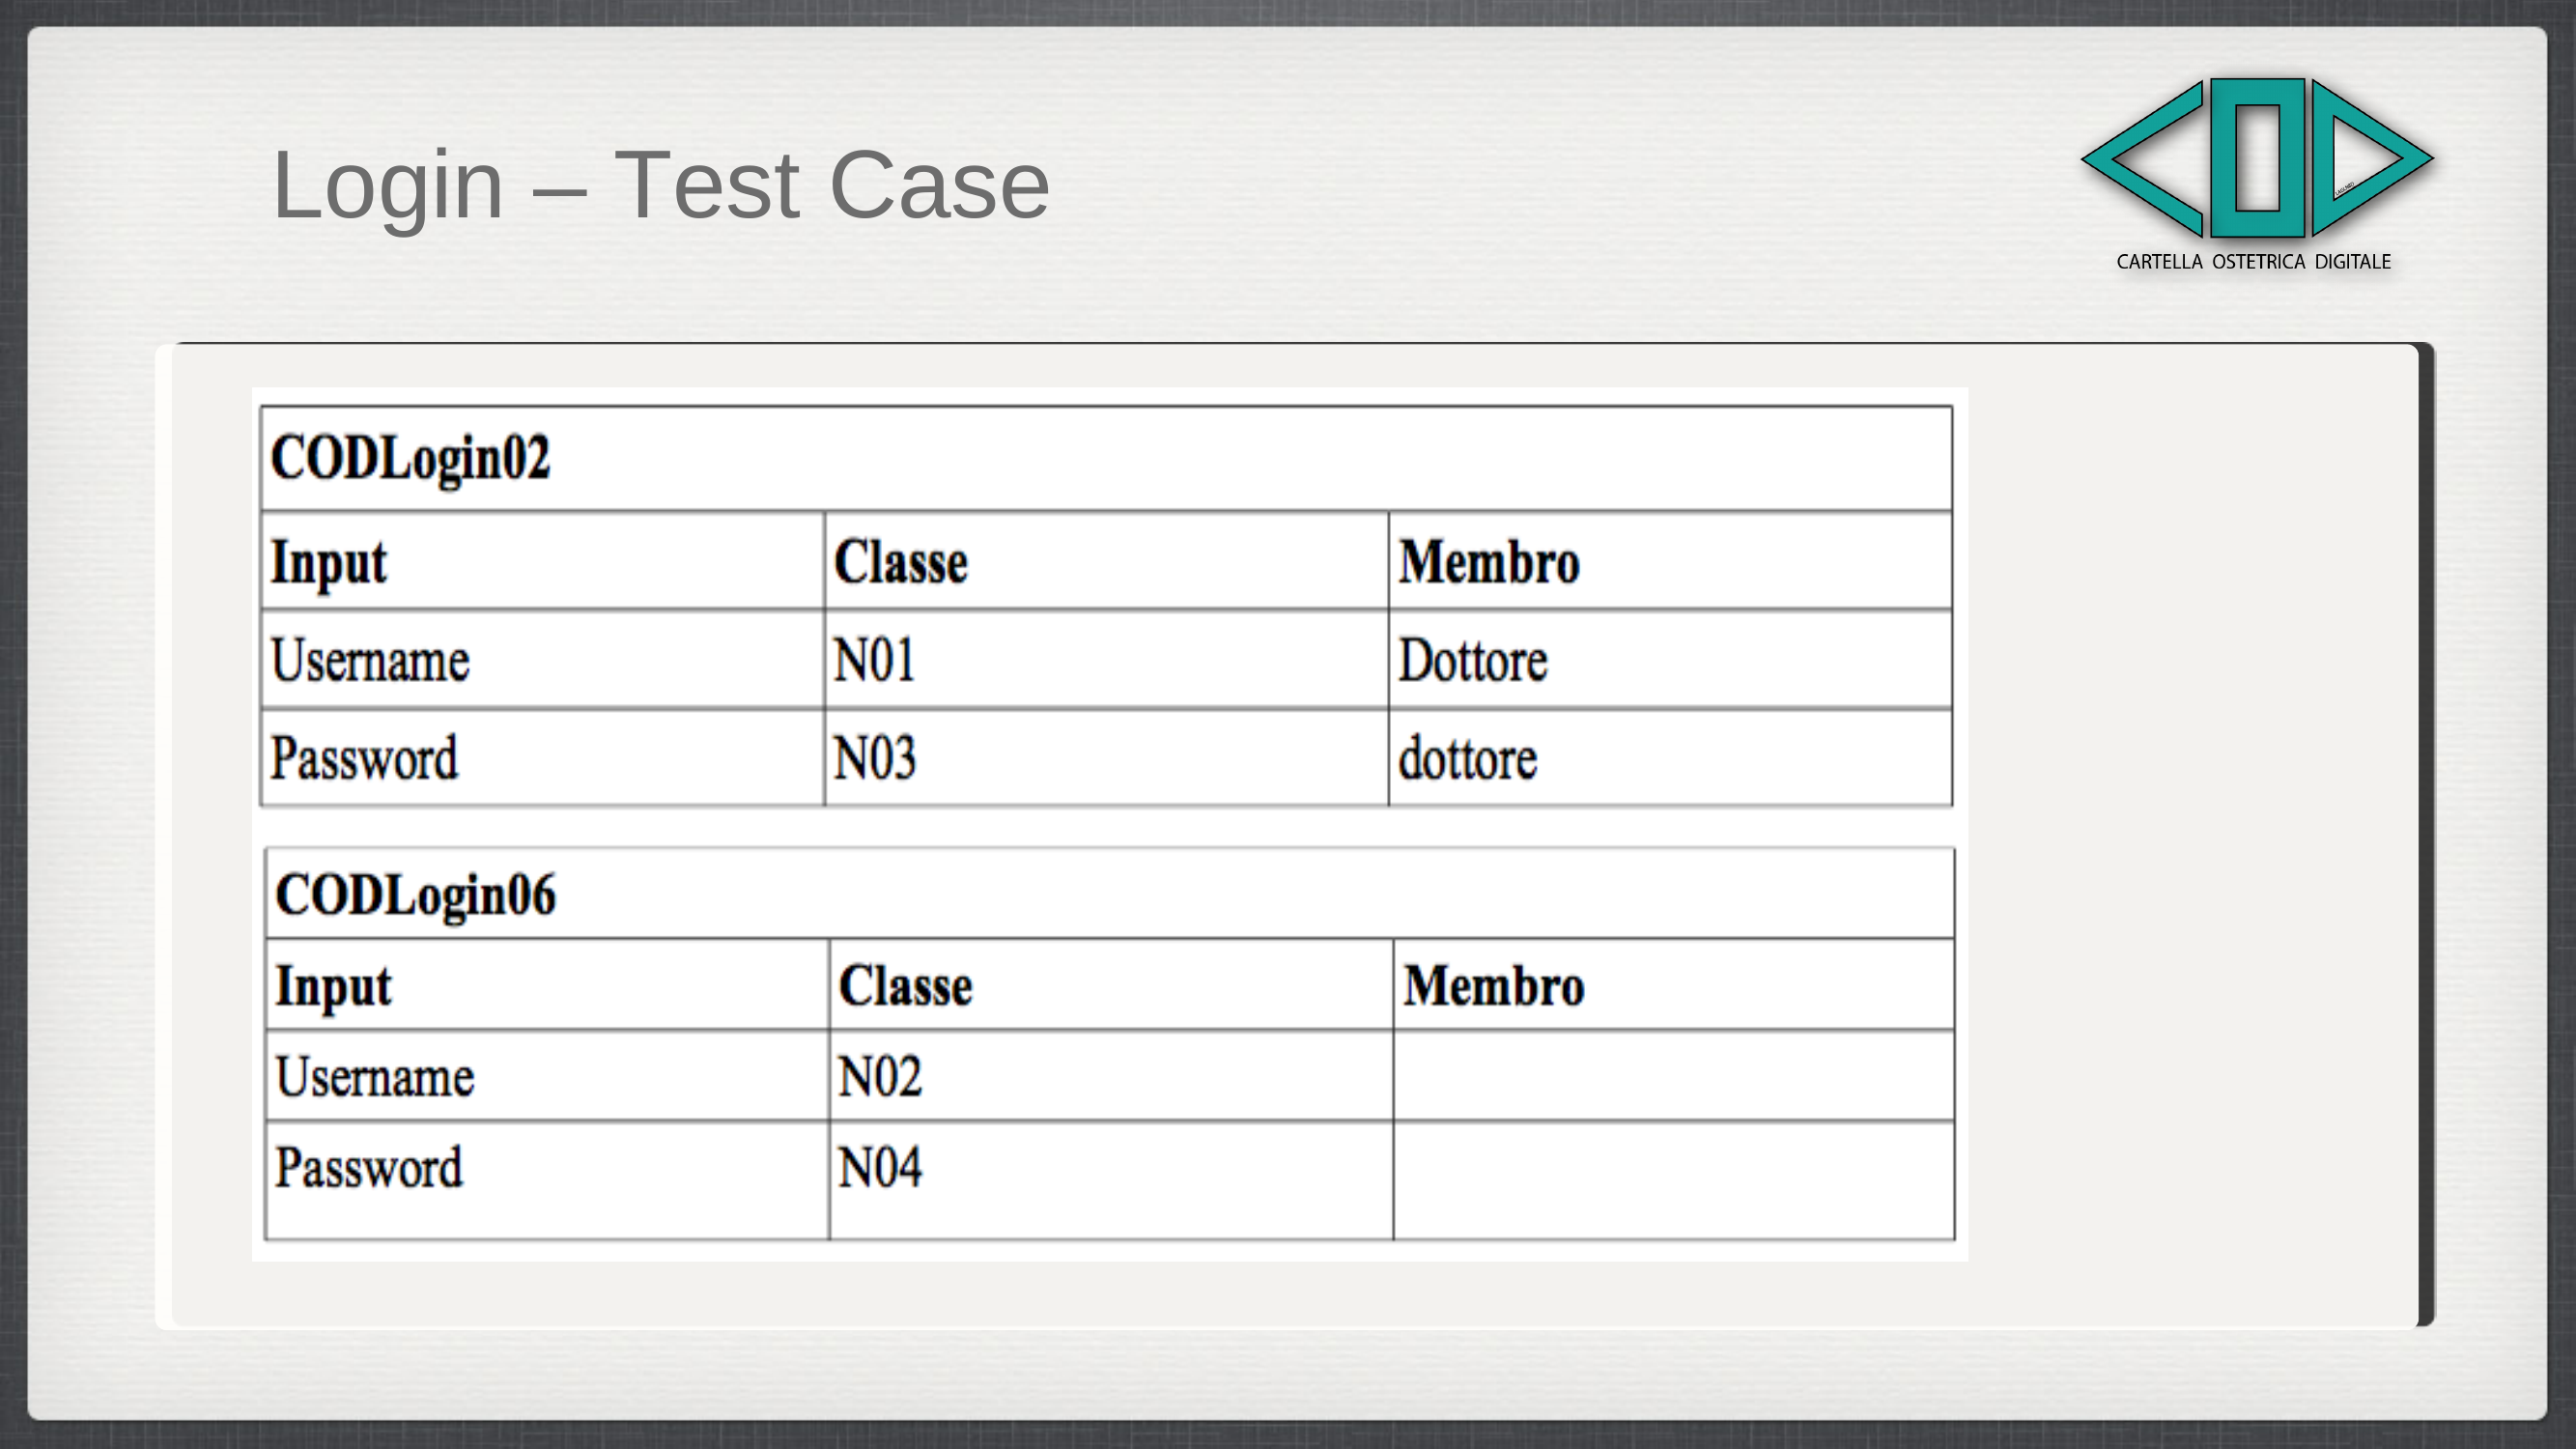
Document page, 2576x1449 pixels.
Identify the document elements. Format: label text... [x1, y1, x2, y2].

picture [0, 0, 2576, 1449]
text_box Login – Test Case [256, 114, 1968, 244]
